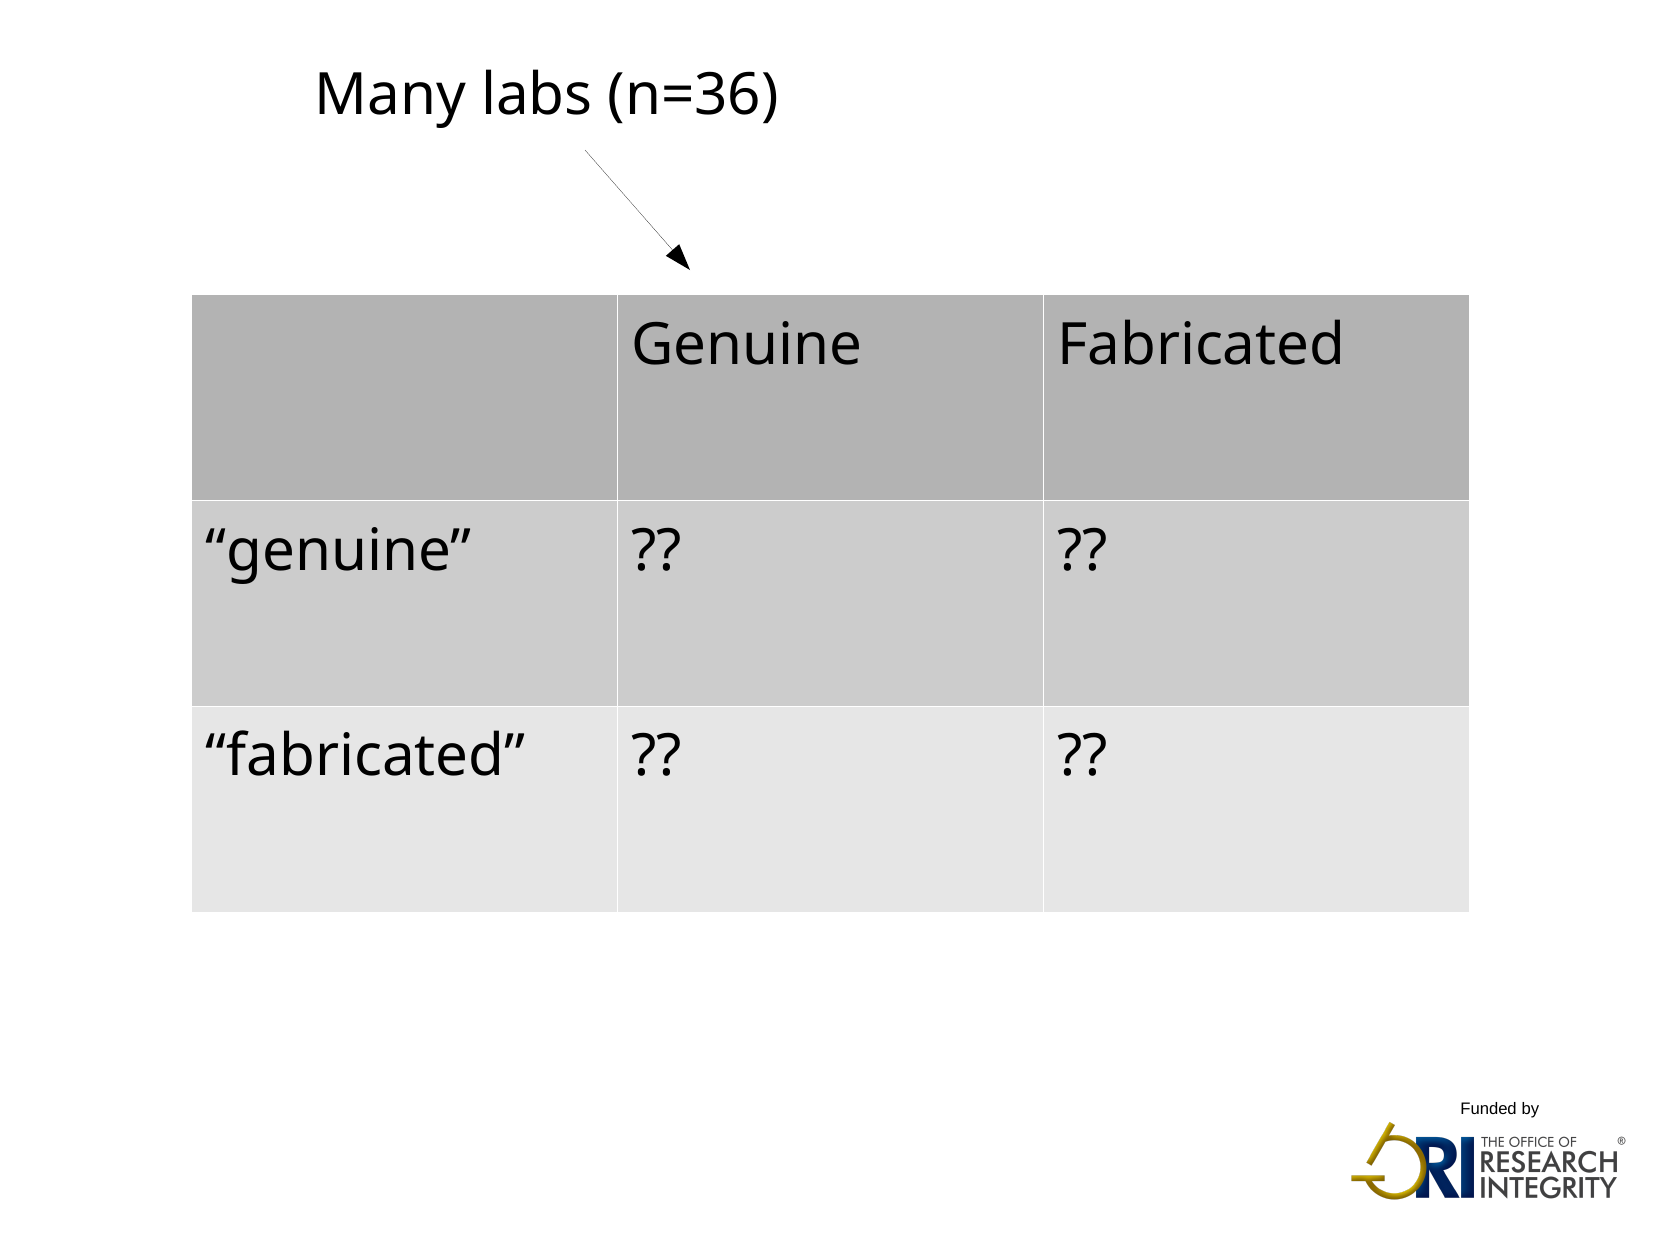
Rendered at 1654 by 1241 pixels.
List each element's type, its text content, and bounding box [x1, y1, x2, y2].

table_header Genuine [618, 295, 1043, 500]
picture [1341, 1109, 1636, 1216]
table_cell ?? [1044, 501, 1469, 706]
table_cell ?? [618, 707, 1043, 912]
table_cell “genuine” [192, 501, 617, 706]
table_header [192, 295, 617, 500]
table_header Fabricated [1044, 295, 1469, 500]
text_box Many labs (n=36) [300, 45, 811, 130]
table_cell ?? [1044, 707, 1469, 912]
text_box Funded by [1380, 1091, 1621, 1126]
table_cell ?? [618, 501, 1043, 706]
table_cell “fabricated” [192, 707, 617, 912]
